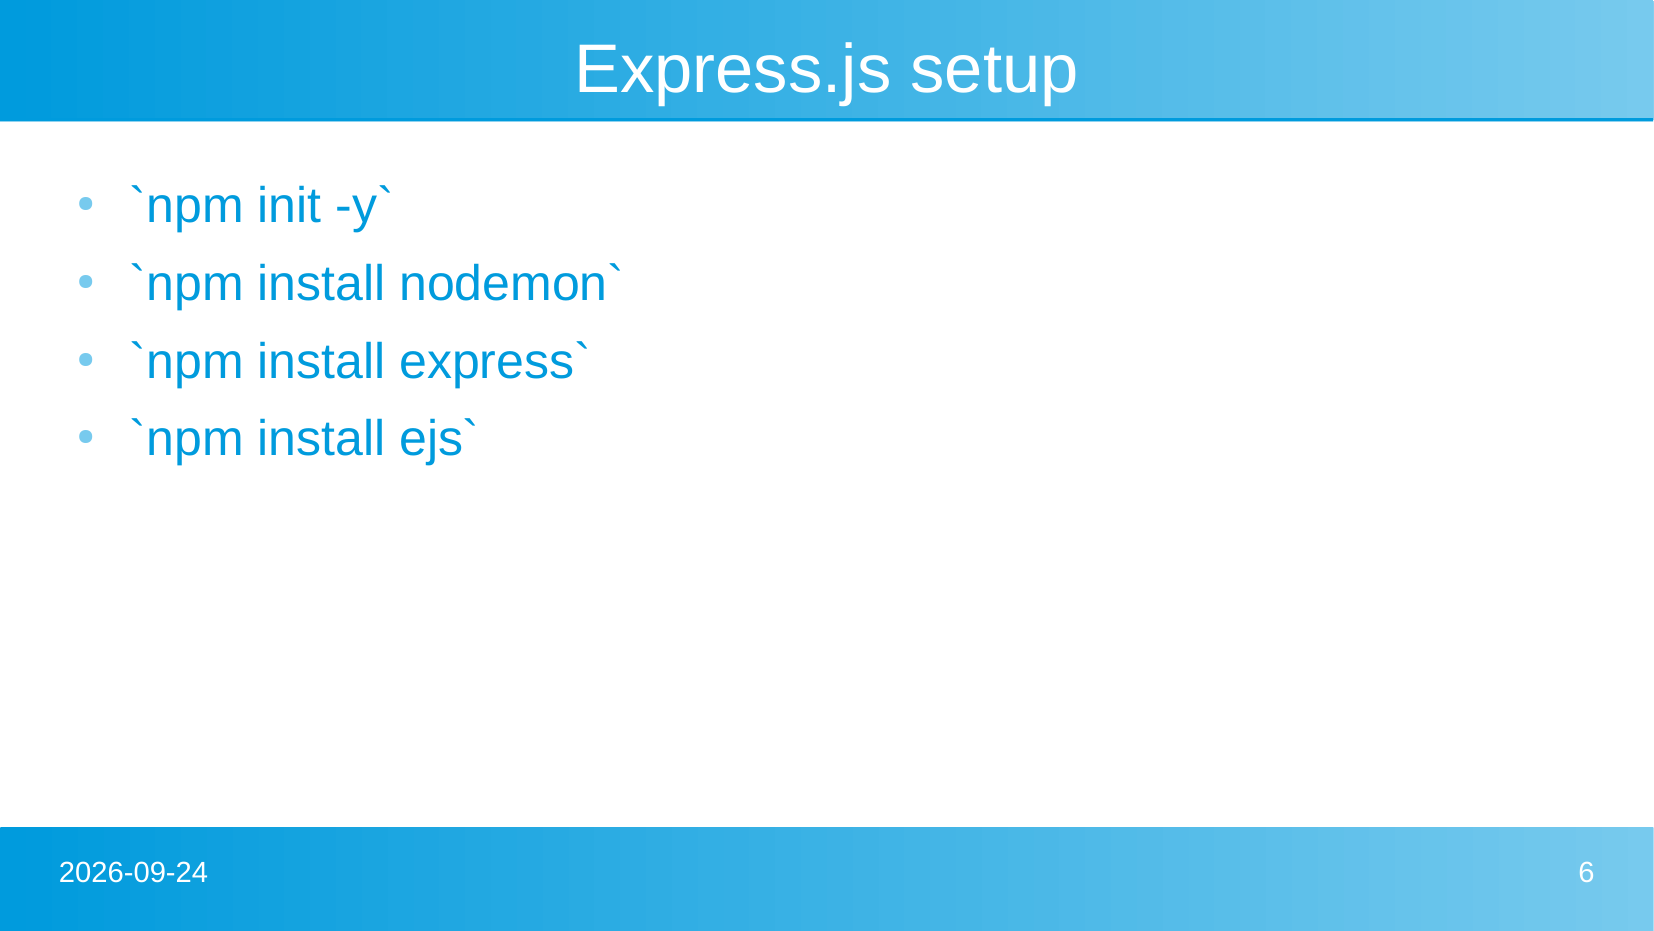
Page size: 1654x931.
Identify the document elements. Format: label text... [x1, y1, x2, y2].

list `npm init -y` `npm install nodemon` `npm install express` `npm install ejs` [59, 177, 1595, 768]
title Express.js setup [59, 29, 1595, 108]
